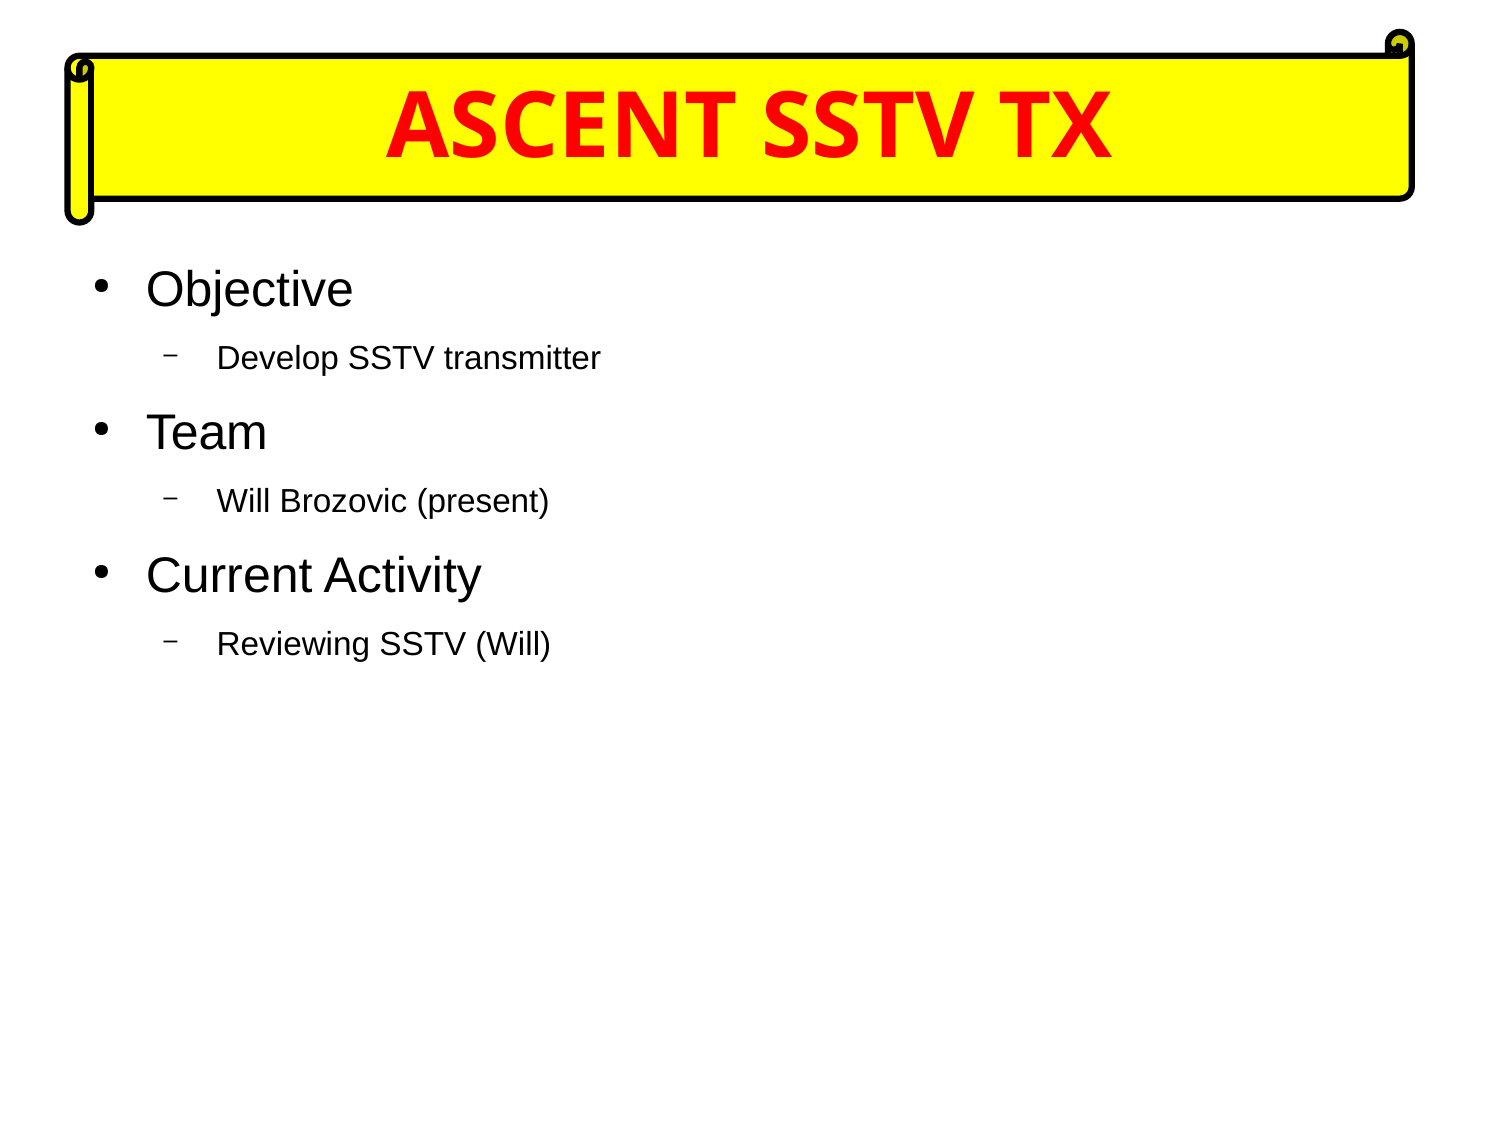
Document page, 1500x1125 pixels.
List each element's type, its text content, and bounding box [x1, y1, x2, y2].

list Objective Develop SSTV transmitter Team Will Brozovic (present) Current Activity Reviewing SSTV (Will) [75, 263, 1425, 916]
text_box ASCENT SSTV TX [0, 58, 1500, 184]
text_box [72, 31, 1412, 58]
text_box [67, 184, 1412, 223]
